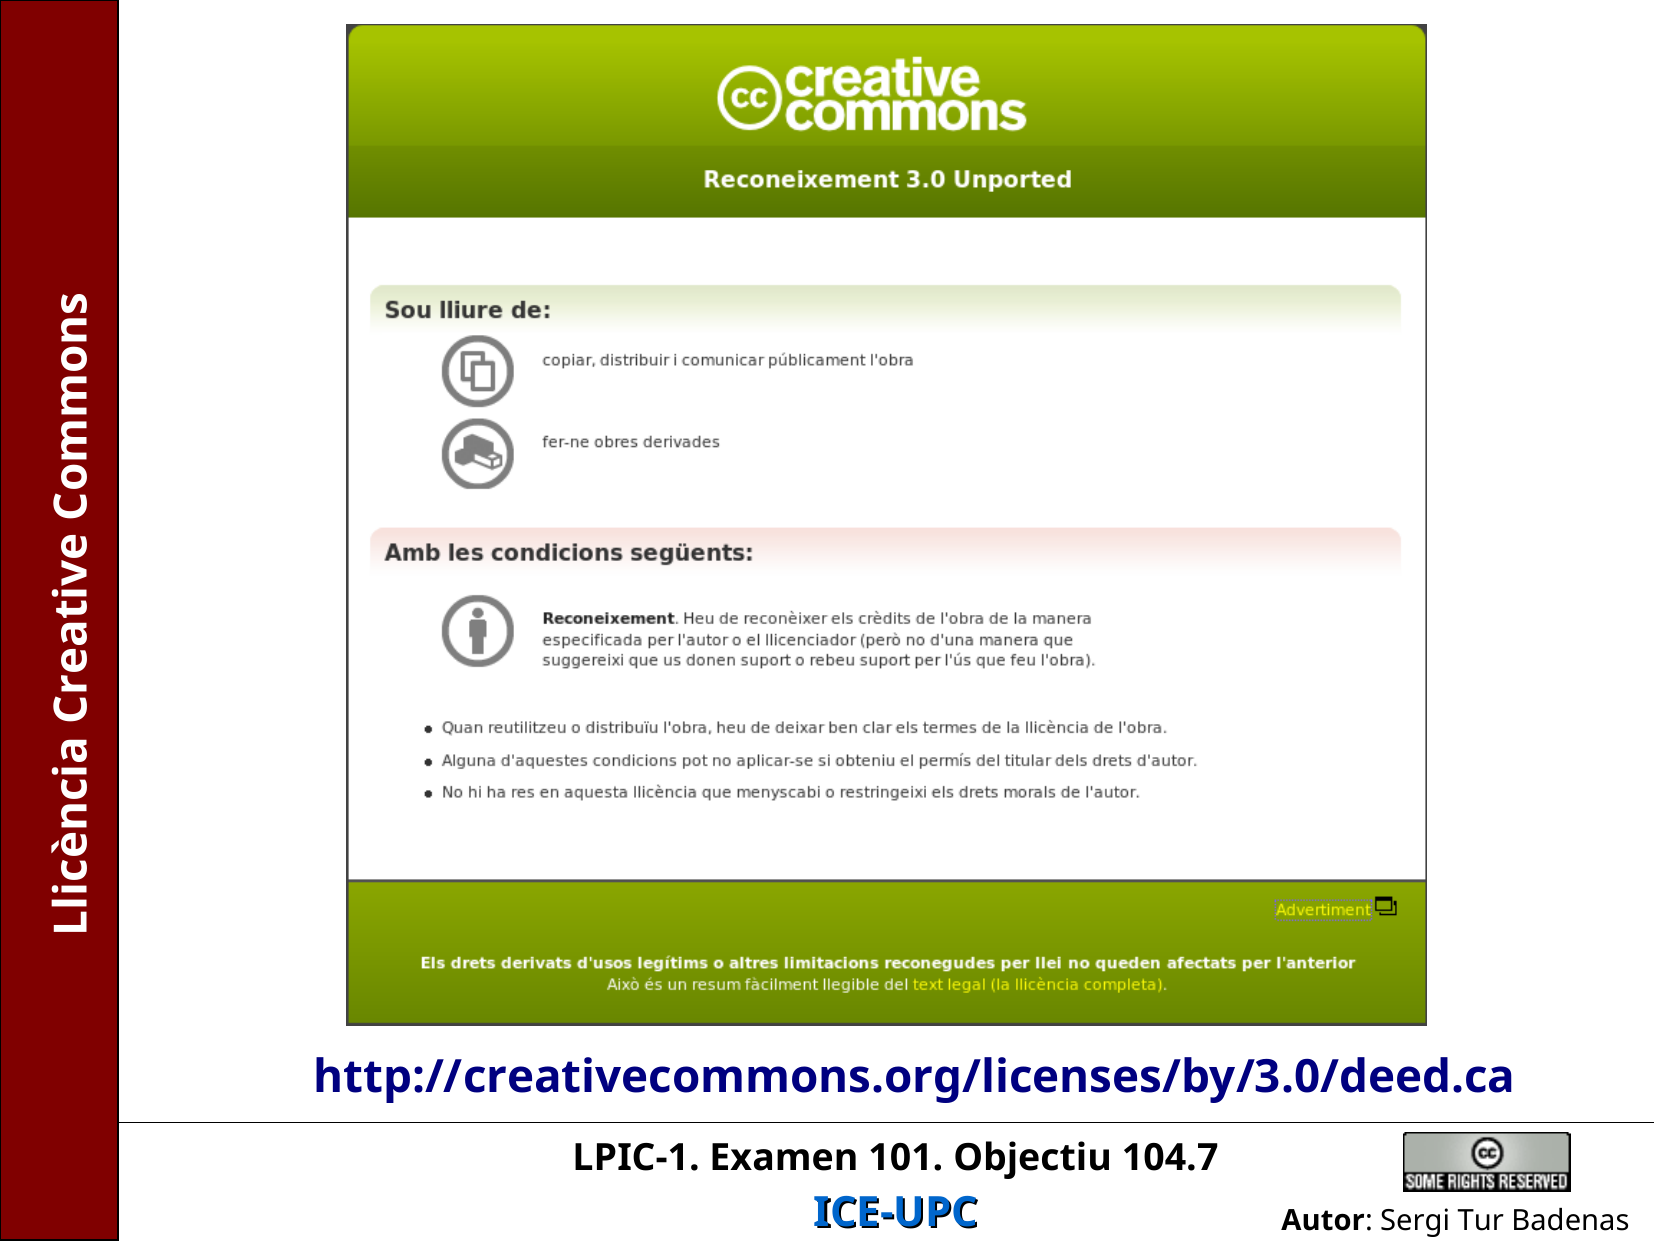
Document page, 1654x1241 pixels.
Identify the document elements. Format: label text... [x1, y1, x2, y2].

picture [1403, 1132, 1571, 1192]
picture [346, 24, 1427, 1026]
text_box http://creativecommons.org/licenses/by/3.0/deed.ca [298, 1036, 1583, 1111]
